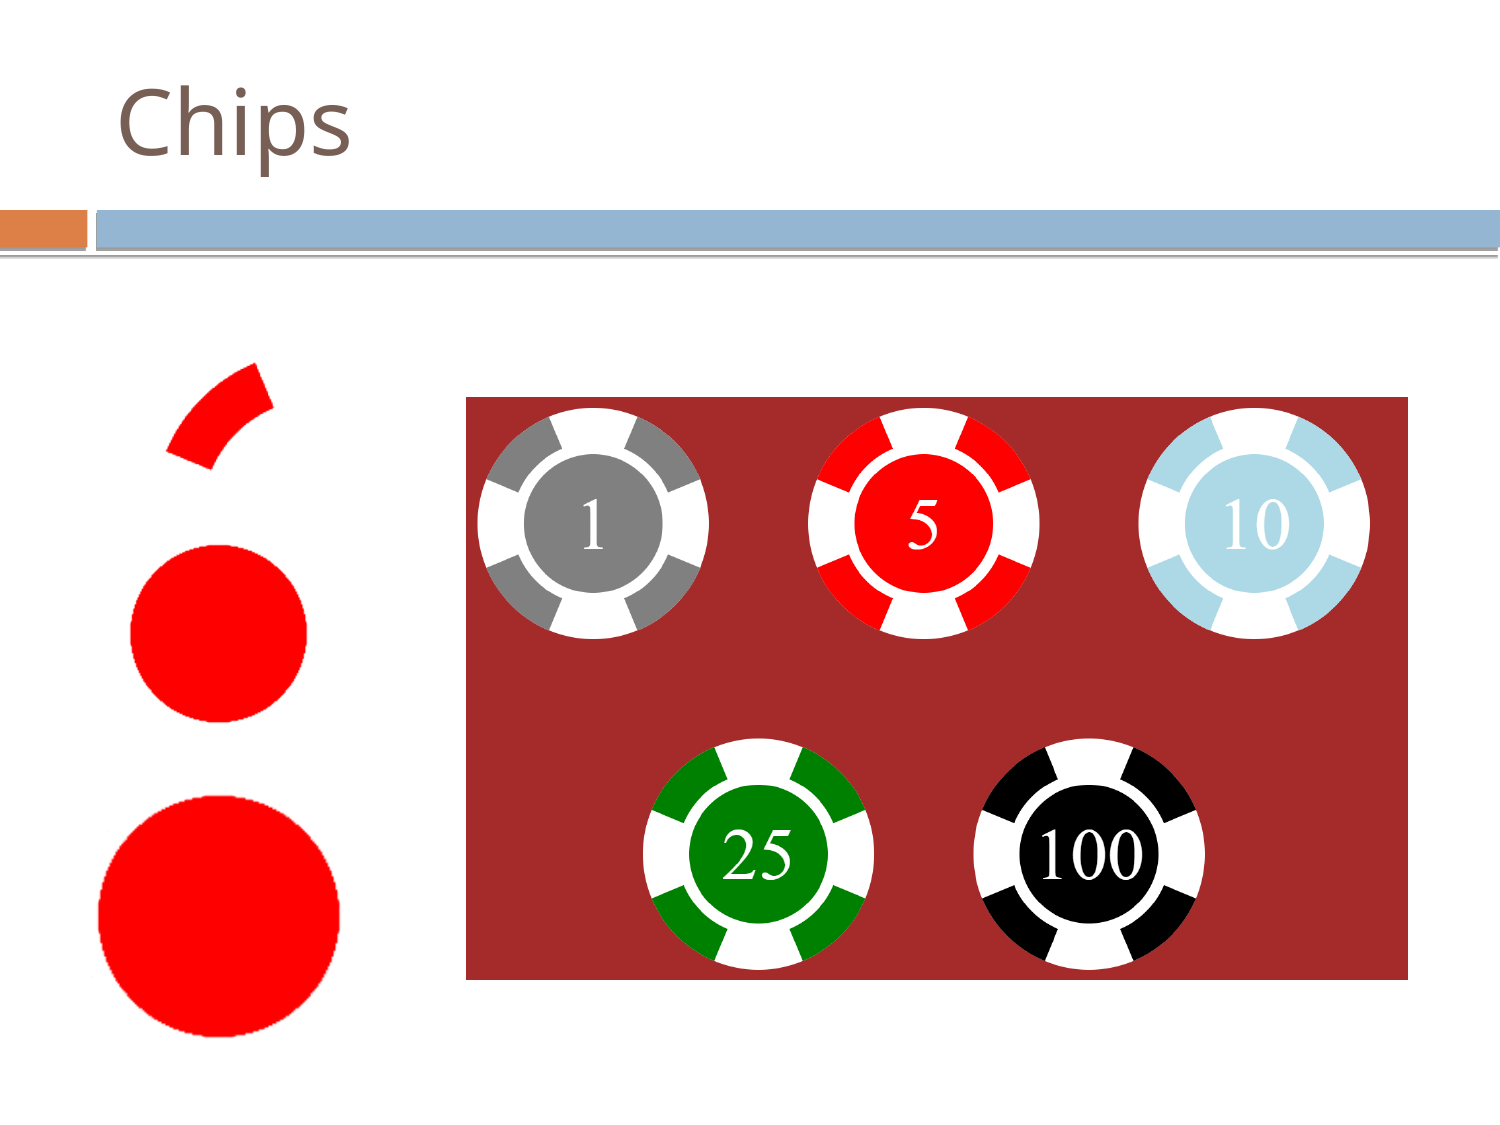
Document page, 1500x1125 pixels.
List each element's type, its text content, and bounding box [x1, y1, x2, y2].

picture [114, 537, 318, 728]
picture [76, 785, 355, 1045]
title Chips [100, 37, 1438, 200]
picture [466, 397, 1408, 980]
picture [147, 347, 286, 493]
